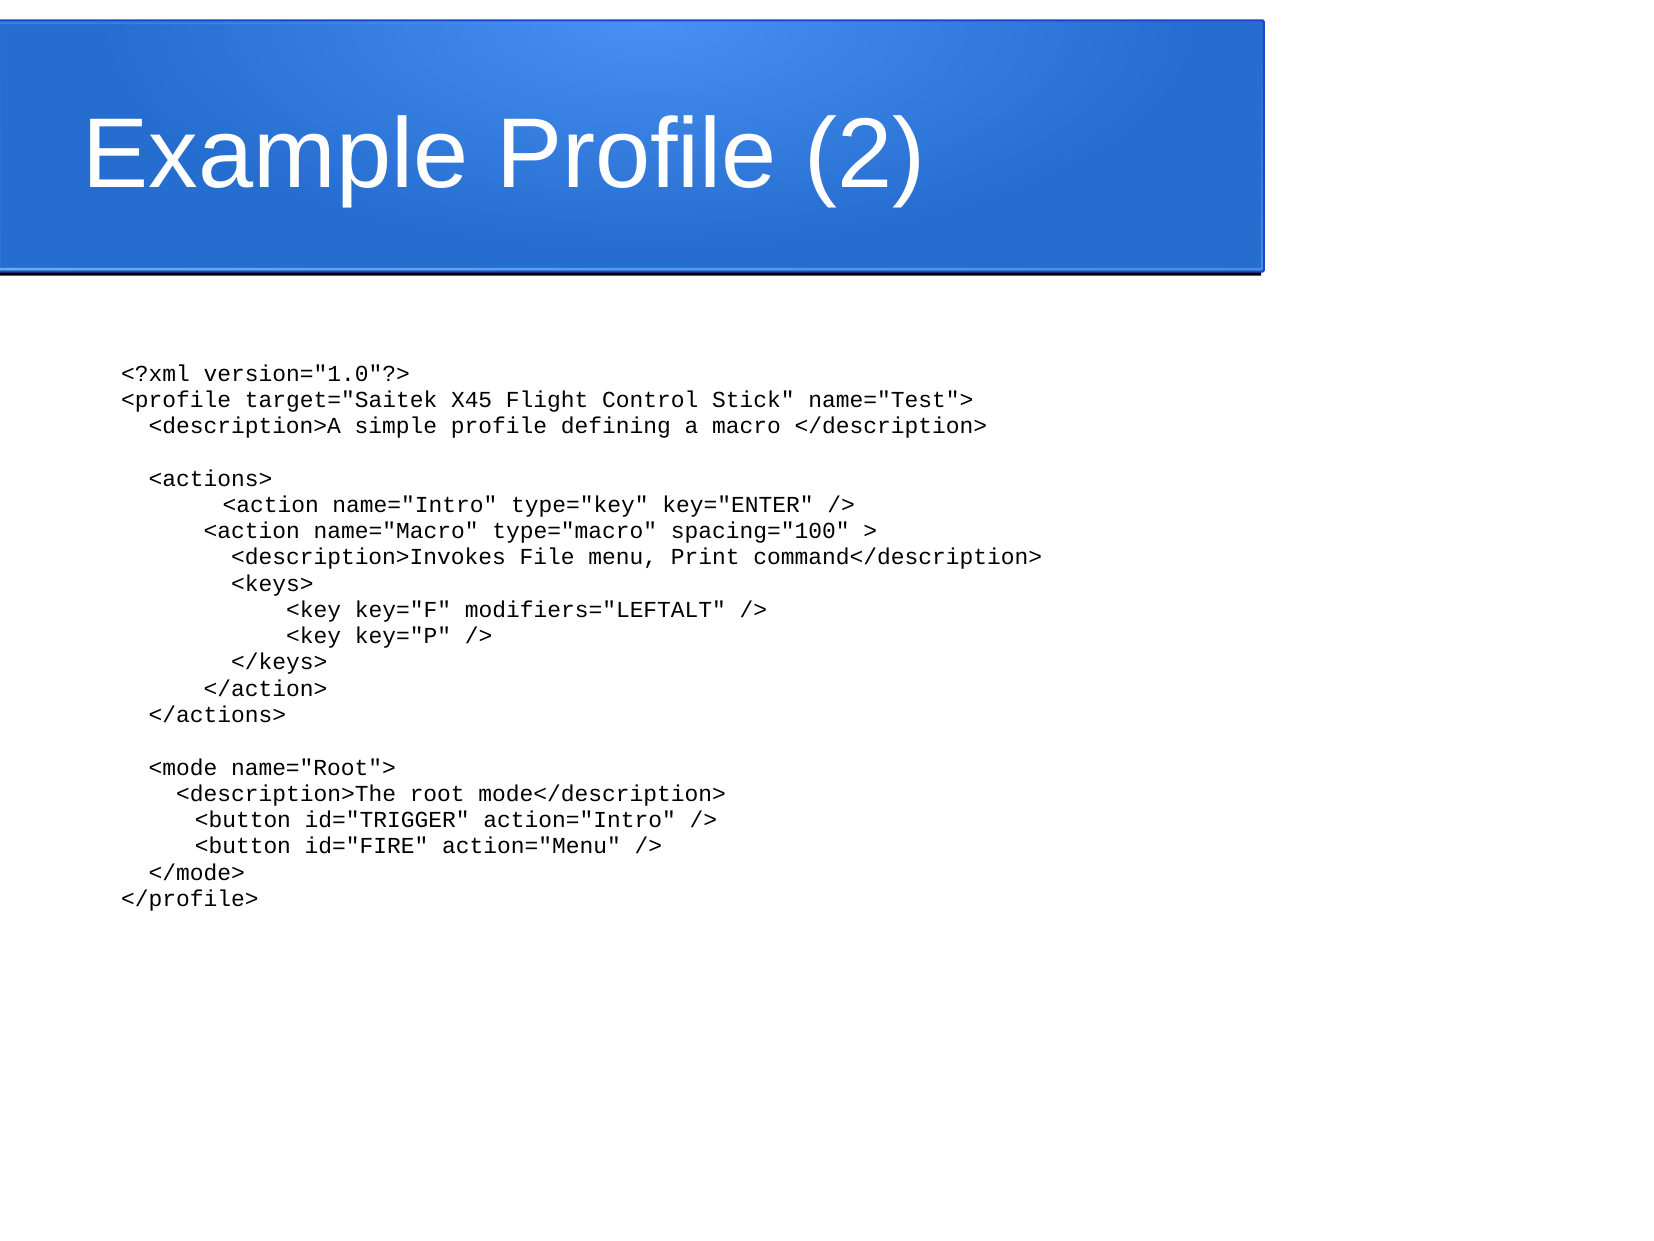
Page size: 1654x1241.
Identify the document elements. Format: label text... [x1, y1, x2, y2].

text_box <?xml version="1.0"?> <profile target="Saitek X45 Flight Control Stick" name="Test"> <description>A simple profile defining a macro </description> <actions> <action name="Intro" type="key" key="ENTER" /> <action name="Macro" type="macro" spacing="100" > <description>Invokes File menu, Print command</description> <keys> <key key="F" modifiers="LEFTALT" /> <key key="P" /> </keys> </action> </actions> <mode name="Root"> <description>The root mode</description> <button id="TRIGGER" action="Intro" /> <button id="FIRE" action="Menu" /> </mode> </profile> [106, 354, 1158, 981]
title Example Profile (2) [82, 49, 1250, 257]
